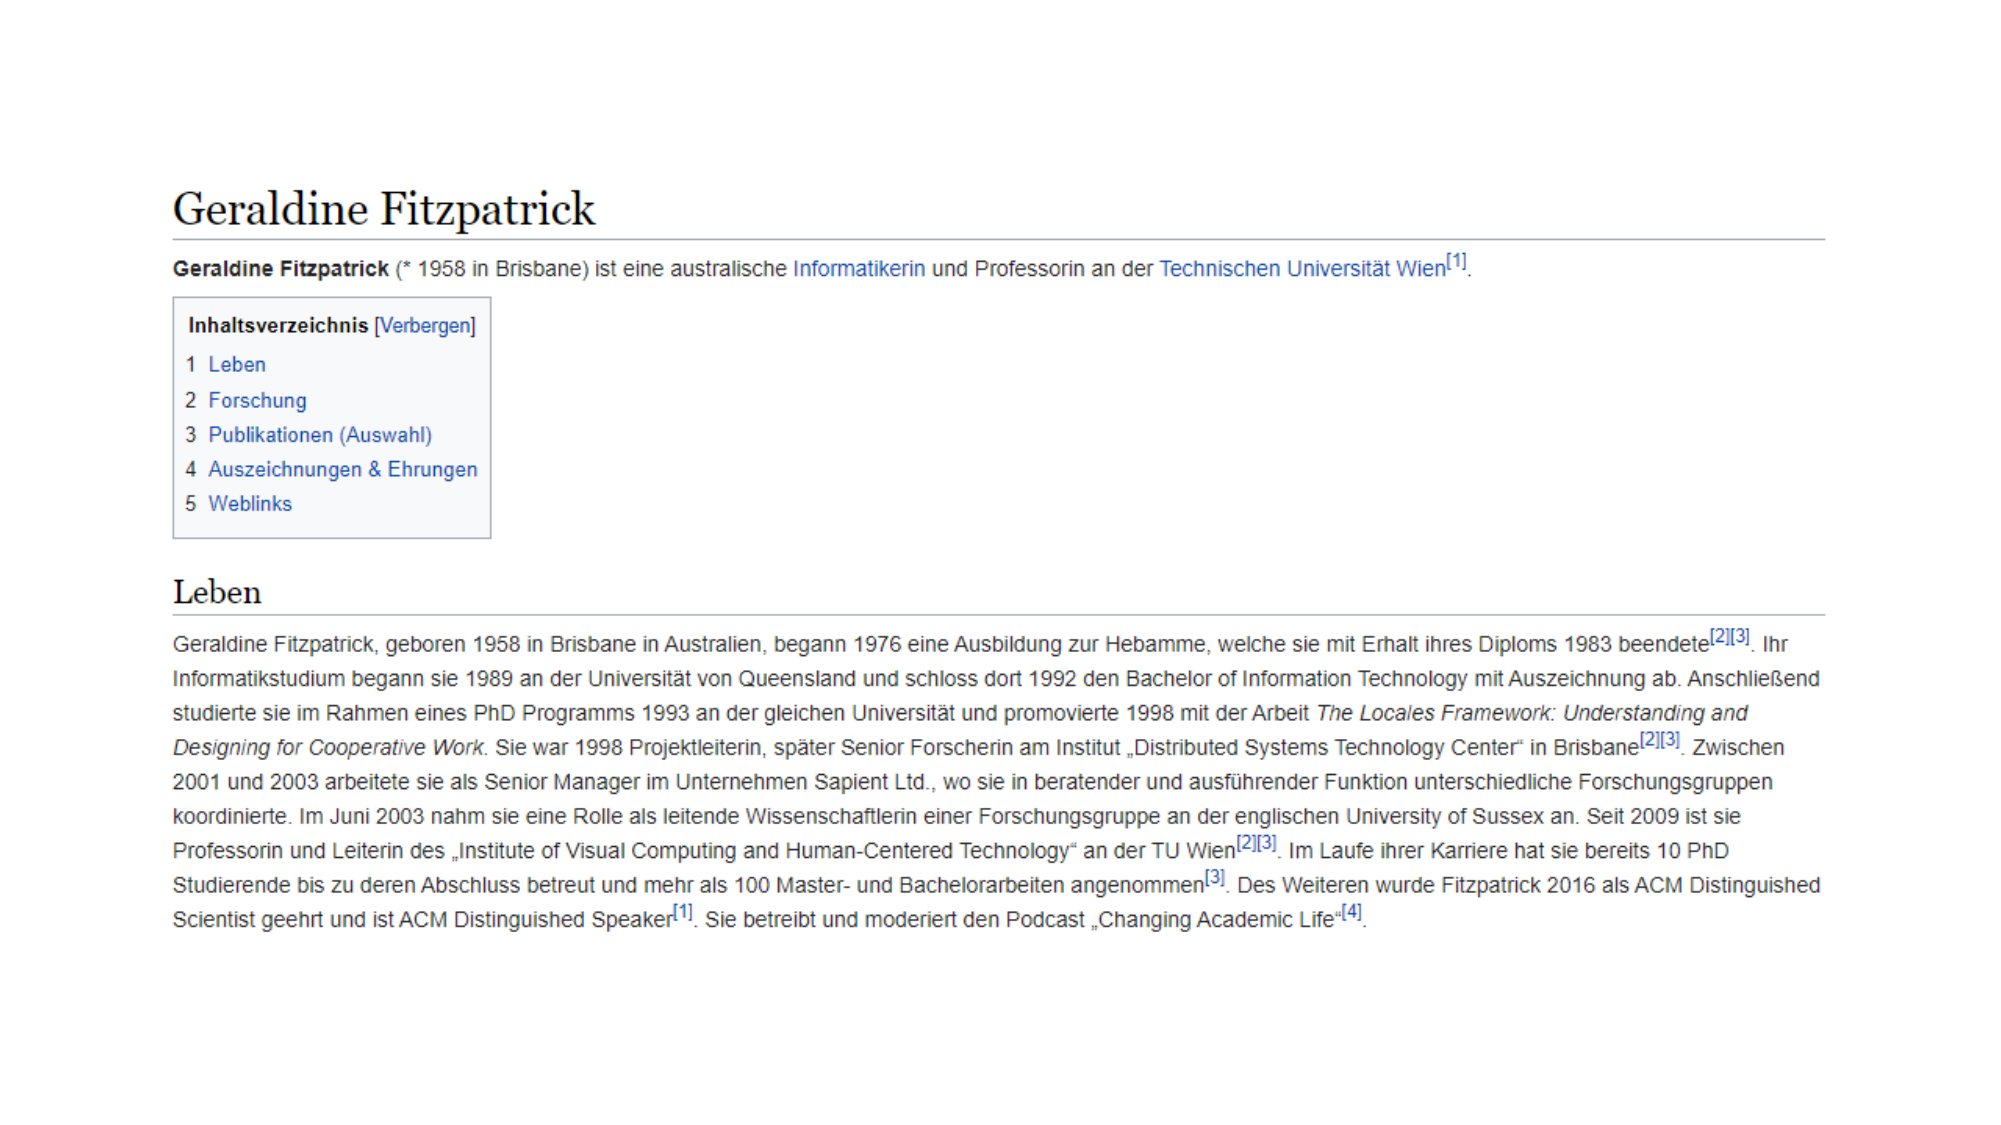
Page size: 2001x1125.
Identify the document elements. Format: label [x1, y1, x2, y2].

picture [165, 181, 1835, 943]
